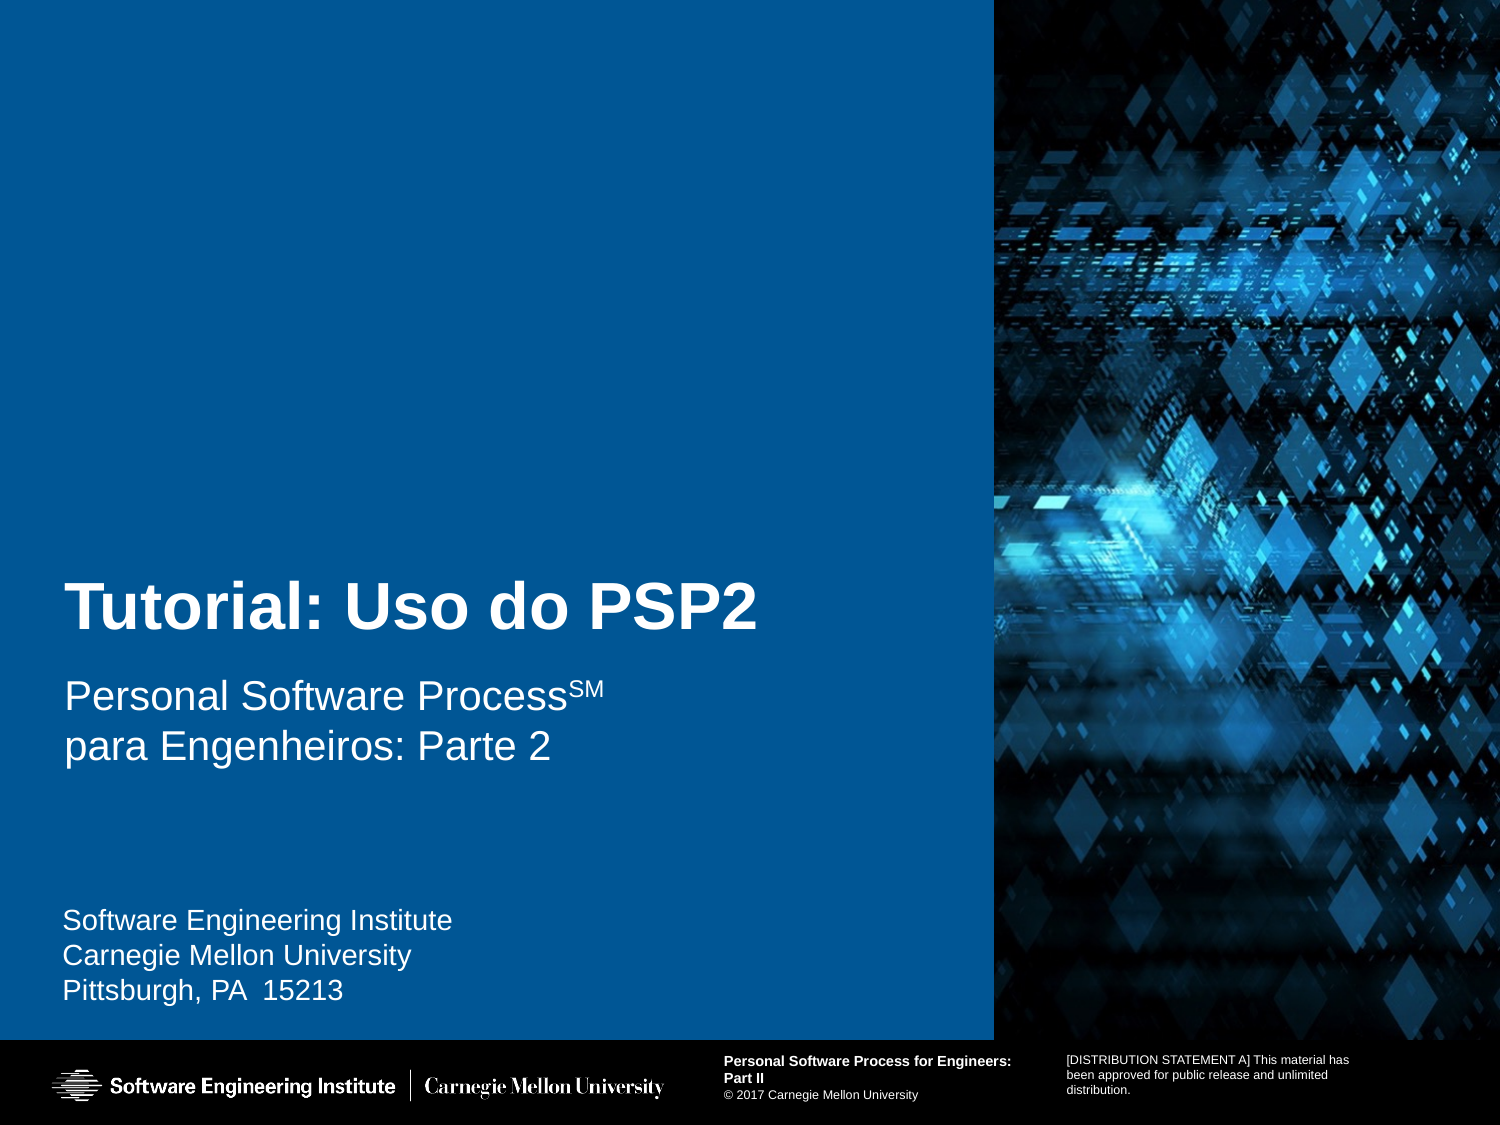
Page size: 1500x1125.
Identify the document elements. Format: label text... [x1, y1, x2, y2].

picture [43, 1062, 673, 1106]
title Tutorial: Uso do PSP2 [64, 43, 850, 644]
subtitle Personal Software ProcessSM para Engenheiros: Parte 2 [64, 668, 850, 882]
picture [994, 0, 1500, 1040]
